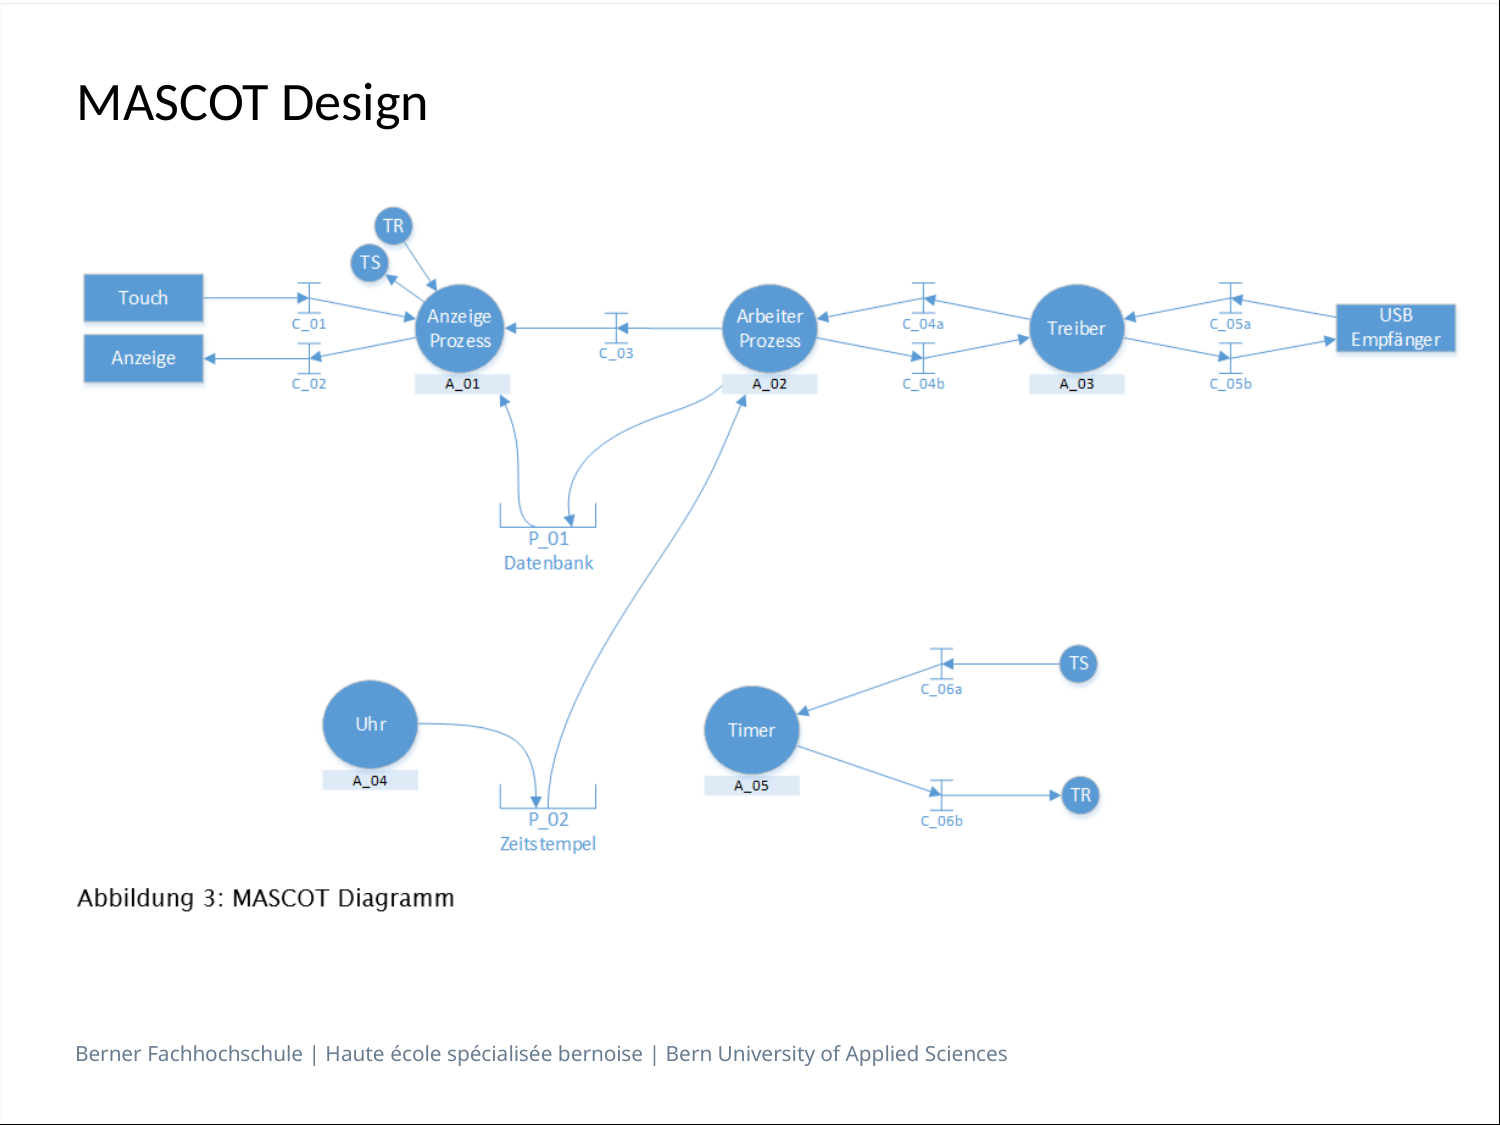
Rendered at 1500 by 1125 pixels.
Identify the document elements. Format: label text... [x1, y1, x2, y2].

picture [15, 197, 1485, 931]
title MASCOT Design [76, 59, 1406, 148]
